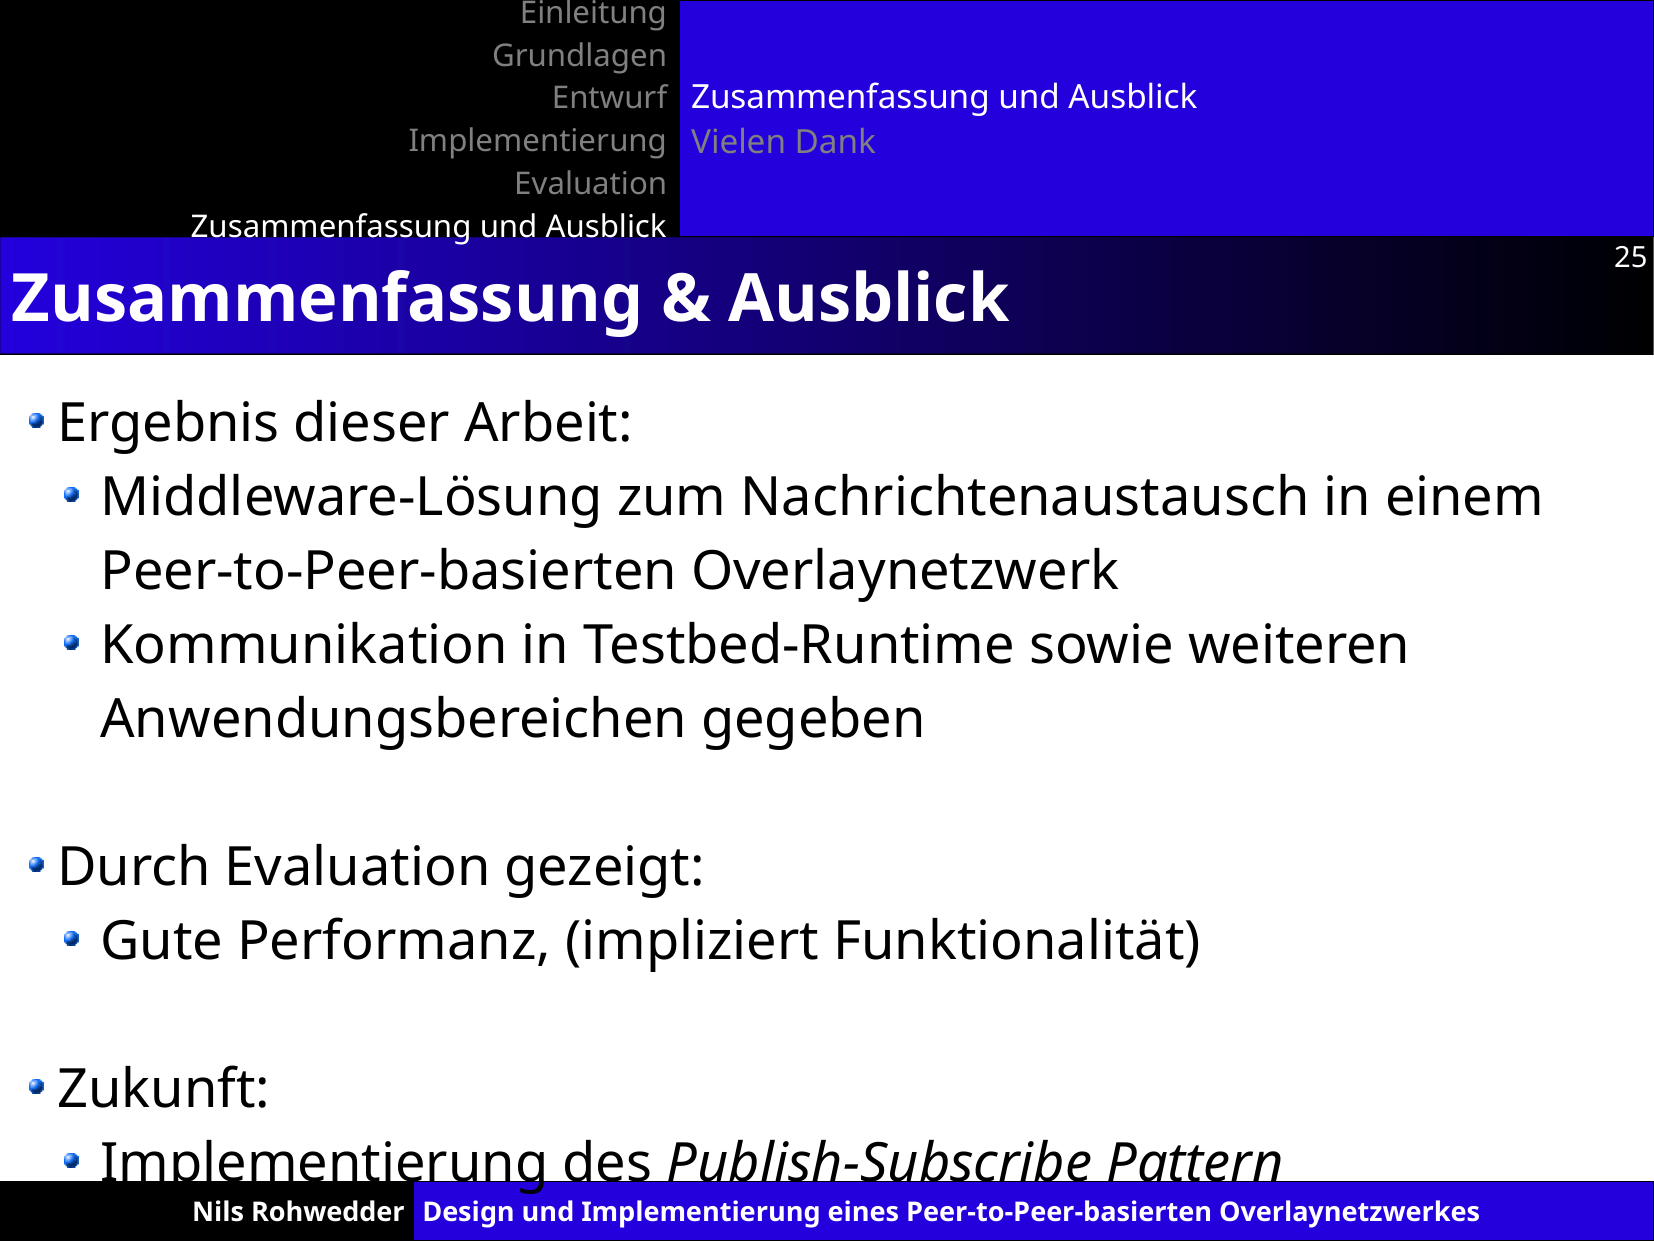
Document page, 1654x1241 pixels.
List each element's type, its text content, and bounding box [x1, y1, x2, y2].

title Zusammenfassung & Ausblick [11, 236, 1388, 355]
picture [1388, 237, 1654, 355]
picture [0, 237, 11, 355]
subtitle Ergebnis dieser Arbeit: Middleware-Lösung zum Nachrichtenaustausch in einem Peer-to-Peer-basierten Overlaynetzwerk Kommunikation in Testbed-Runtime sowie weiteren Anwendungsbereichen gegeben Durch Evaluation gezeigt: Gute Performanz, (impliziert Funktionalität) Zukunft: Implementierung des Publish-Subscribe Pattern [29, 383, 1625, 1174]
